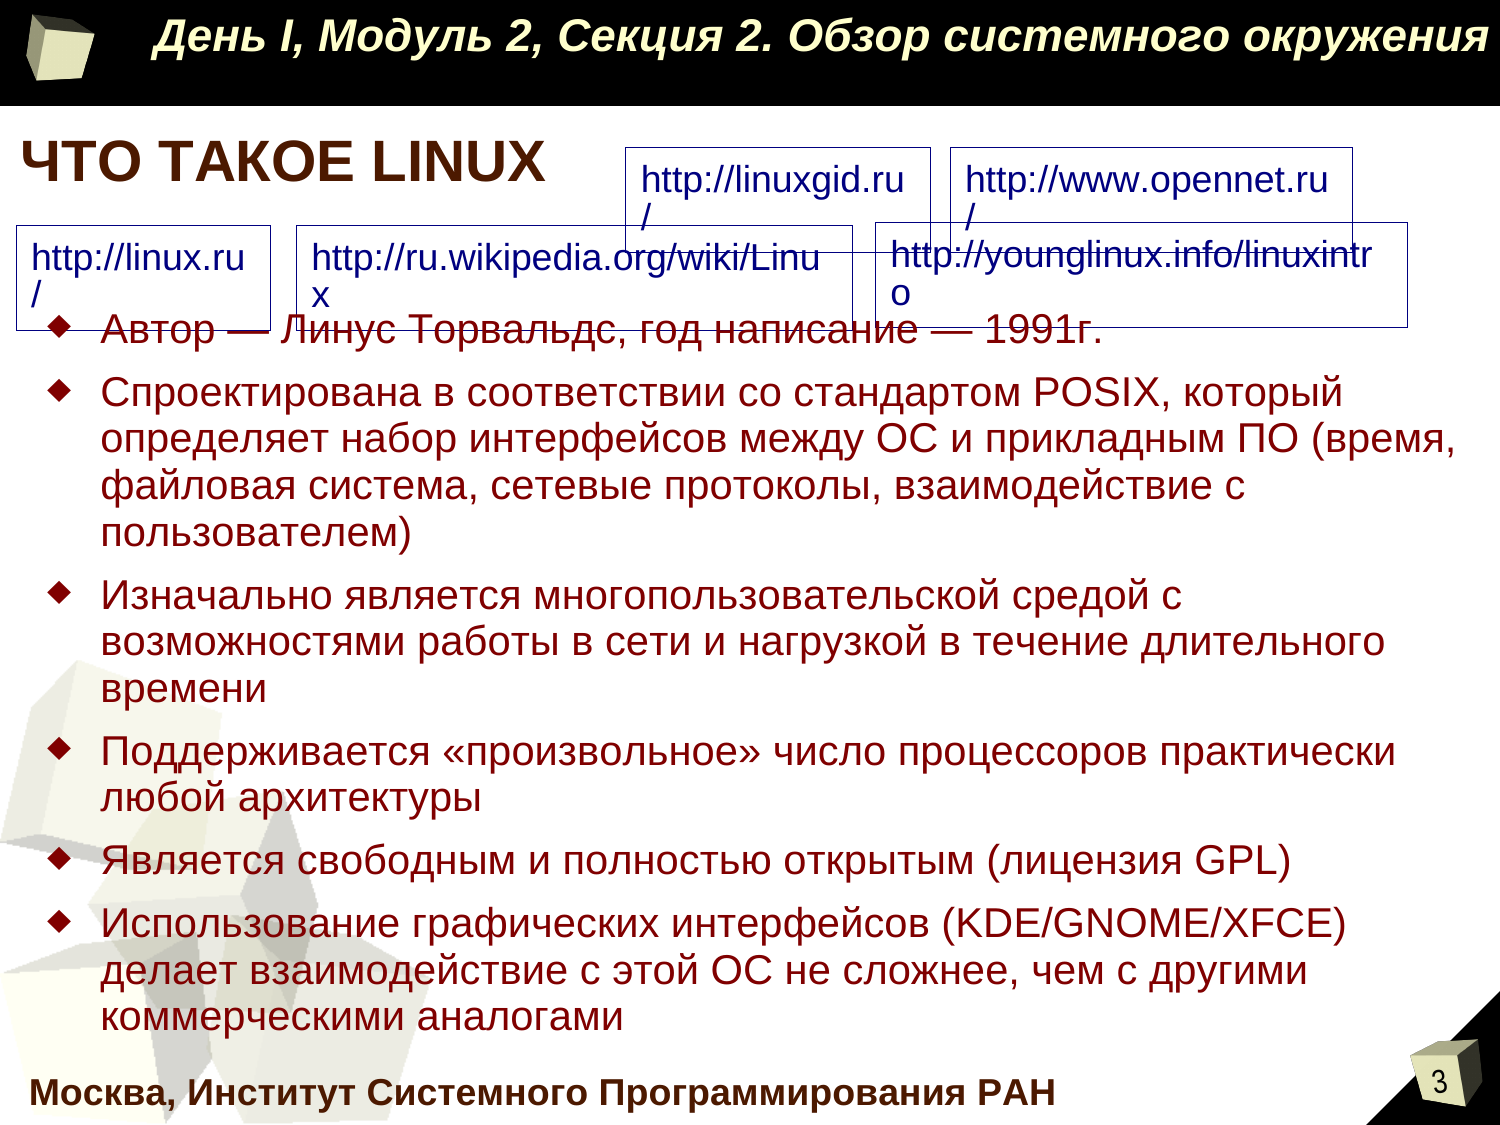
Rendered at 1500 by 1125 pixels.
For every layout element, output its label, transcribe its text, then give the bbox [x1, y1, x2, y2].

text_box http://ru.wikipedia.org/wiki/Linux [296, 225, 853, 305]
text_box ЧТО ТАКОЕ LINUX [5, 115, 1500, 201]
picture [0, 659, 433, 1125]
text_box http://linuxgid.ru/ [625, 147, 931, 253]
picture [423, 1088, 433, 1102]
text_box Автор — Линус Торвальдс, год написание — 1991г. Спроектирована в соответствии со стандартом POSIX, который определяет набор интерфейсов между ОС и прикладным ПО (время, файловая система, сетевые протоколы, взаимодействие с пользователем) Изначально является многопользовательской средой с возможностями работы в сети и нагрузкой в течение длительного времени Поддерживается «произвольное» число процессоров практически любой архитектуры Является свободным и полностью открытым (лицензия GPL) Использование графических интерфейсов (KDE/GNOME/XFCE) делает взаимодействие с этой ОС не сложнее, чем с другими коммерческими аналогами [29, 305, 1477, 1040]
text_box http://linux.ru/ [16, 225, 271, 331]
text_box http://younglinux.info/linuxintro [875, 222, 1408, 305]
text_box http://www.opennet.ru/ [950, 147, 1353, 253]
